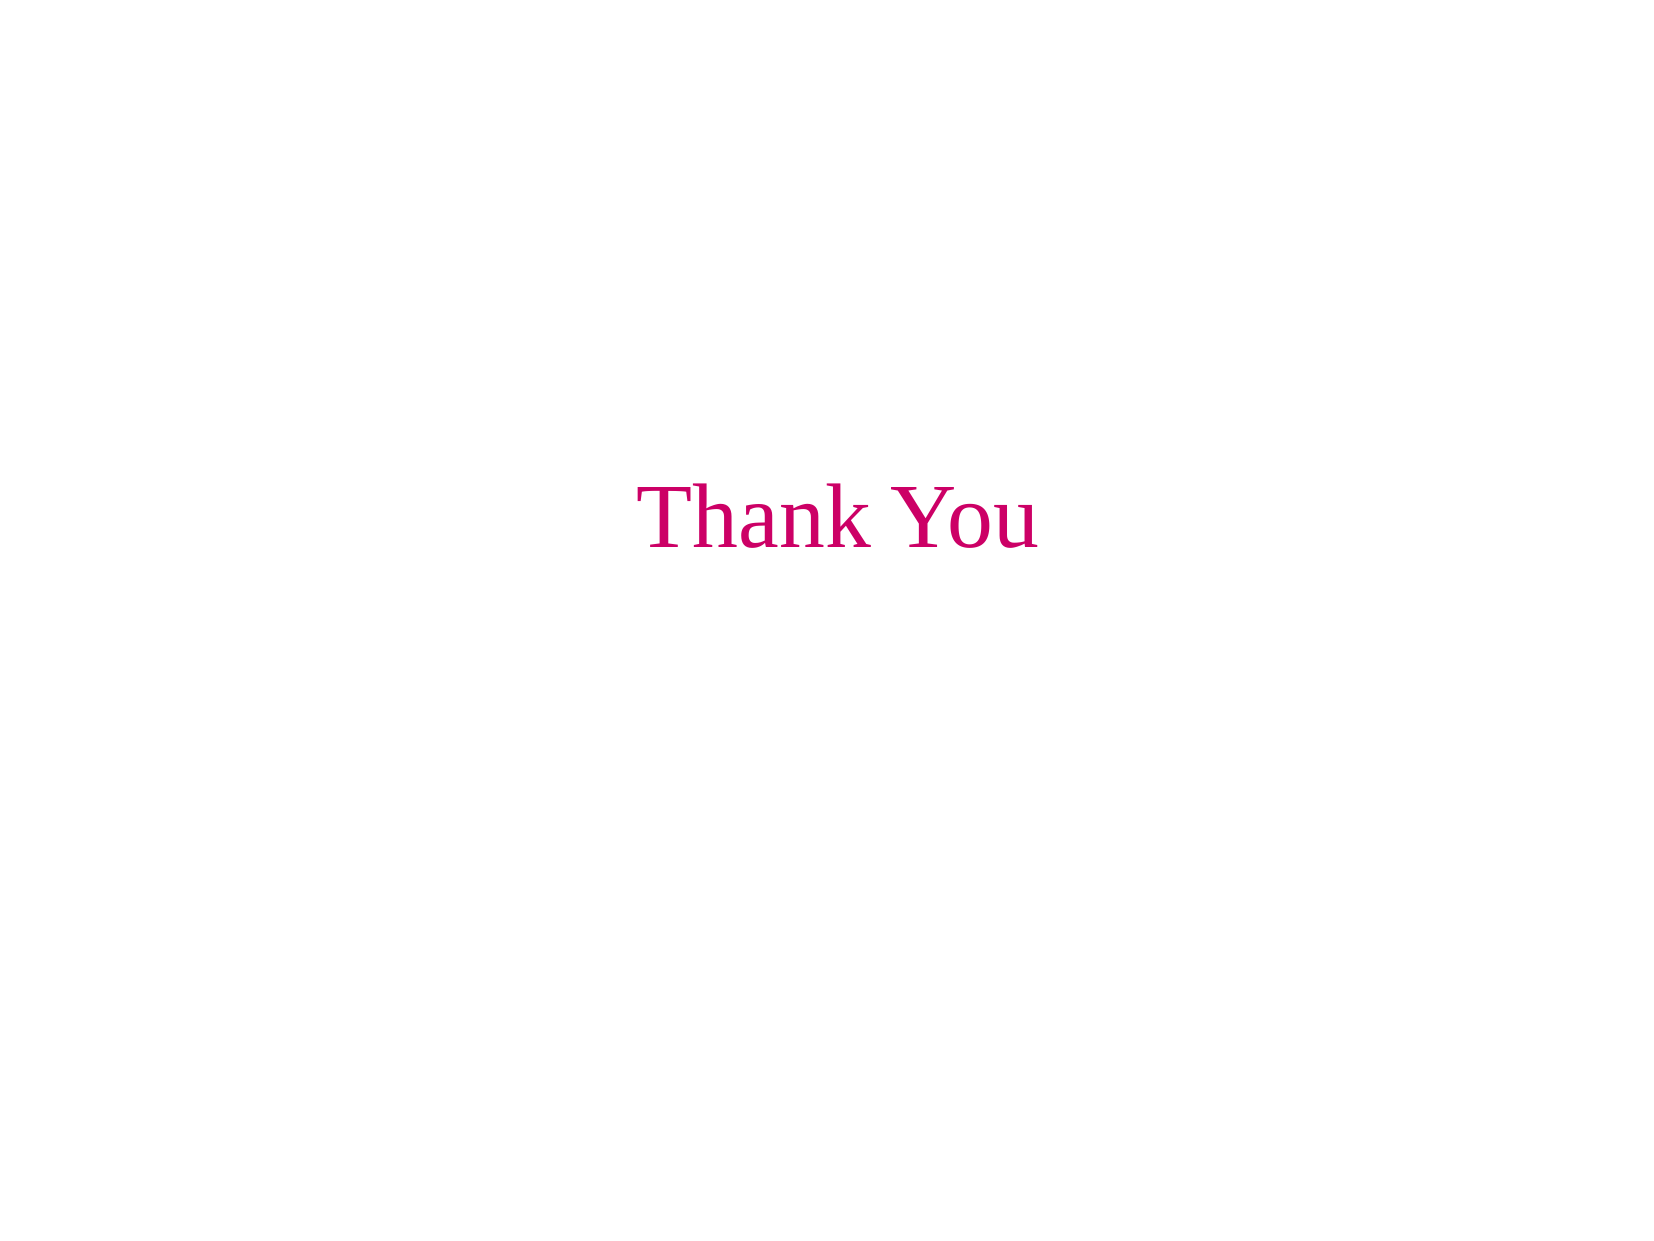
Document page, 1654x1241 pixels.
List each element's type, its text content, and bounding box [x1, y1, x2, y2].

title Thank You [94, 413, 1583, 621]
